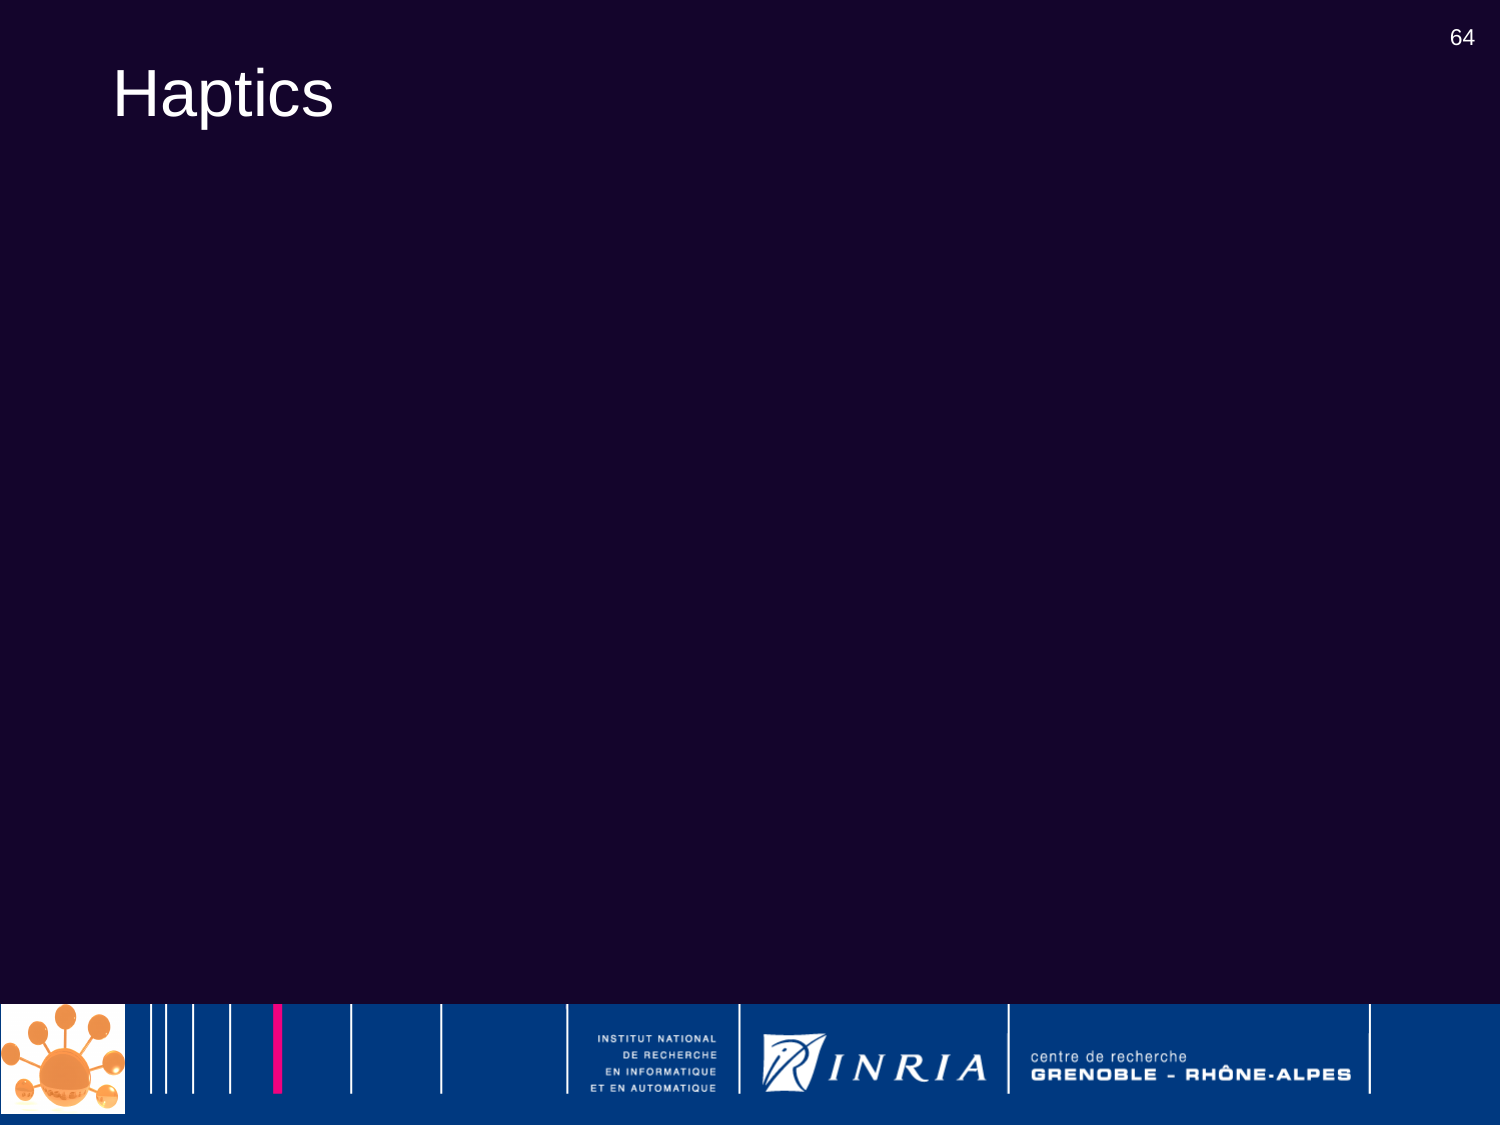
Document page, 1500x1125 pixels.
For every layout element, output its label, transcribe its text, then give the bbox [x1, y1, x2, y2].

title Haptics [112, 7, 1474, 181]
picture [0, 1004, 1500, 1125]
